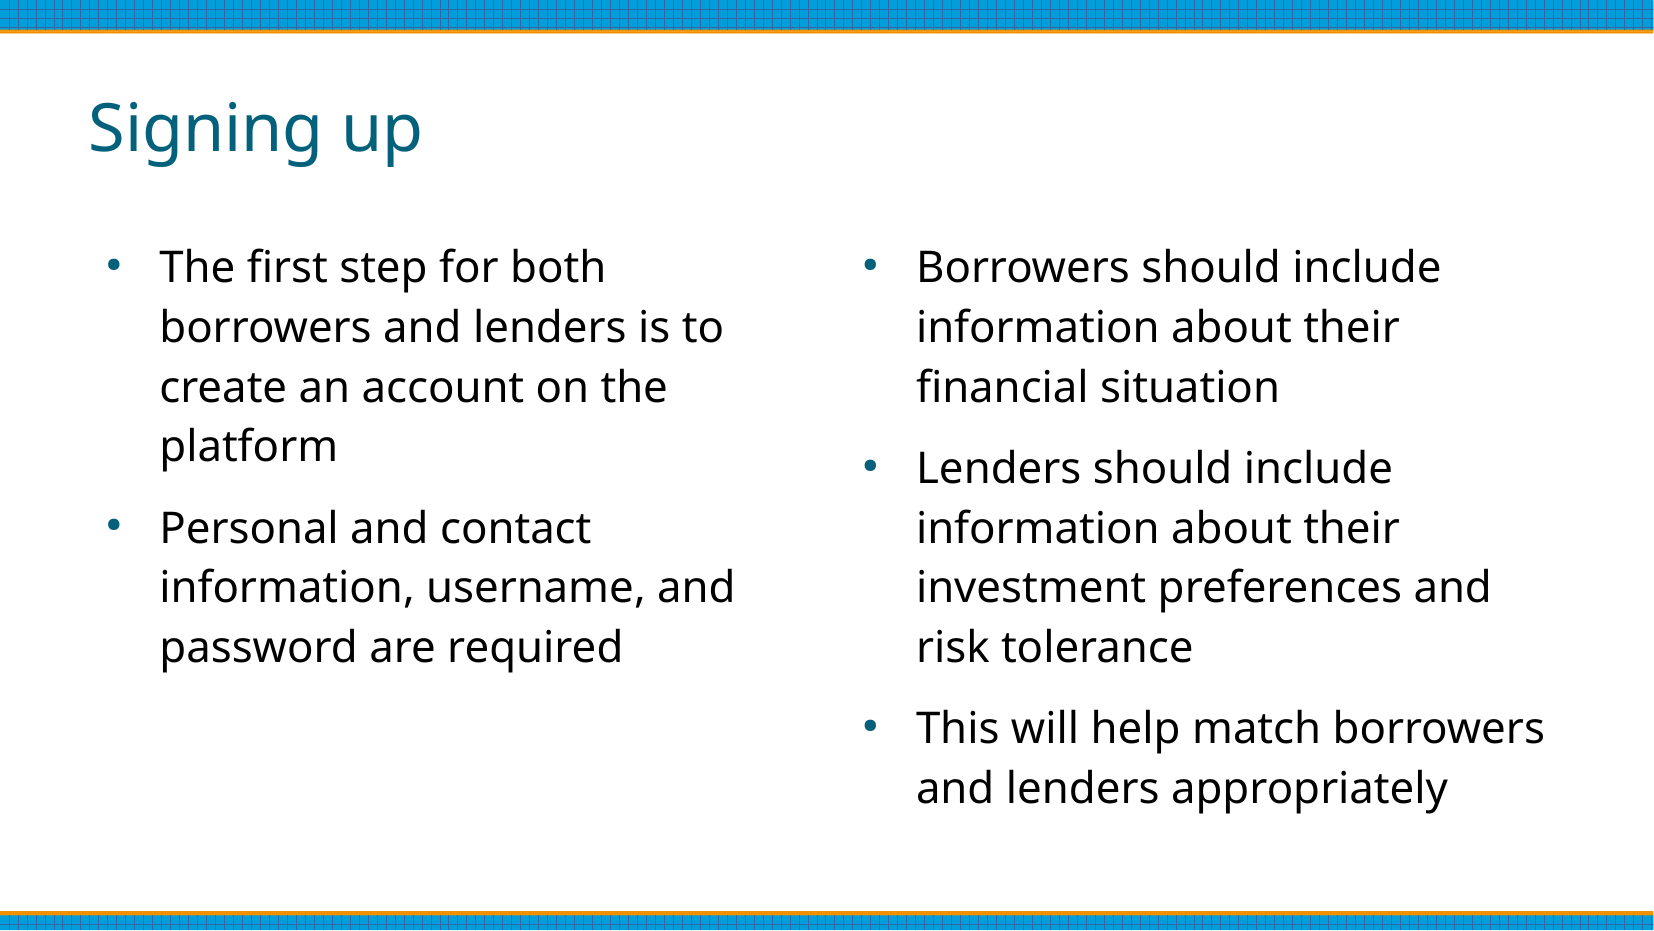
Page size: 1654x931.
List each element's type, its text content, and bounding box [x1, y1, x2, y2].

list The first step for both borrowers and lenders is to create an account on the platform Personal and contact information, username, and password are required [88, 236, 809, 901]
list Borrowers should include information about their financial situation Lenders should include information about their investment preferences and risk tolerance This will help match borrowers and lenders appropriately [845, 236, 1566, 901]
title Signing up [88, 44, 1565, 207]
